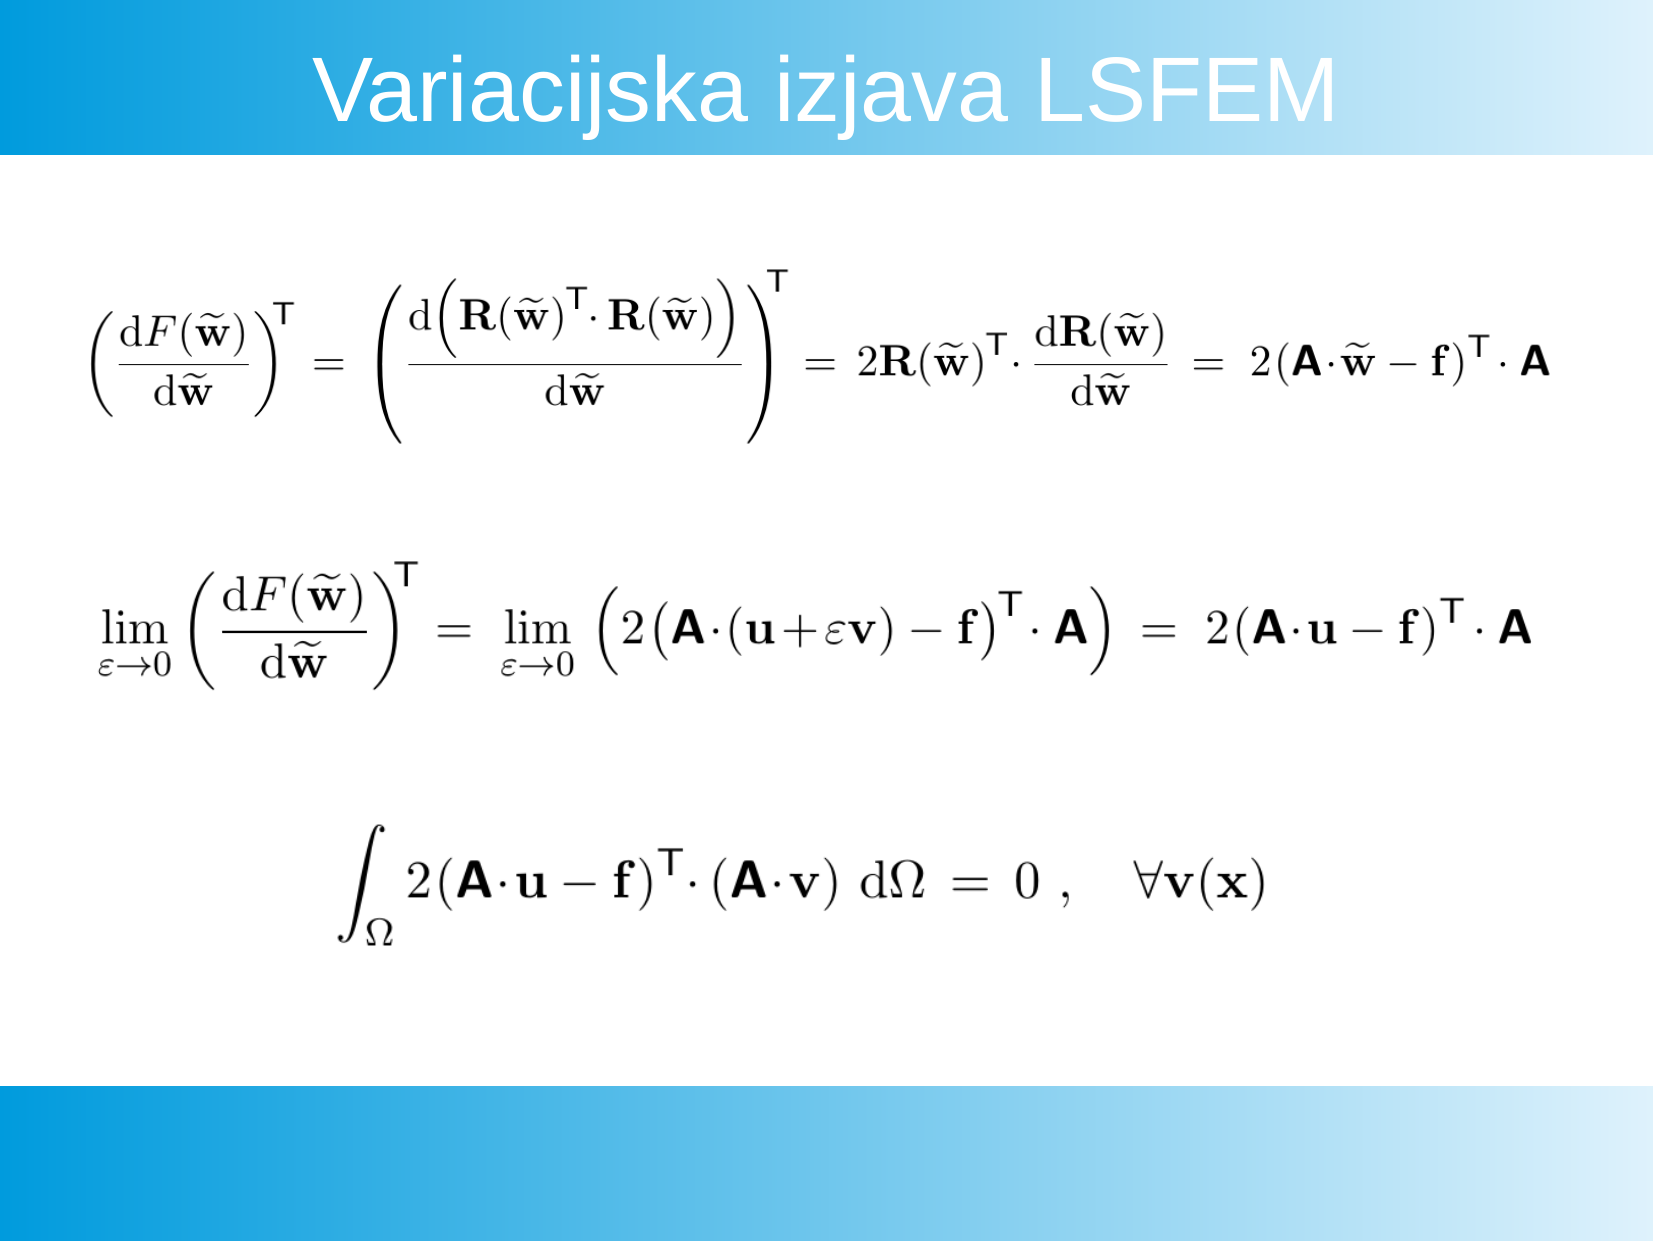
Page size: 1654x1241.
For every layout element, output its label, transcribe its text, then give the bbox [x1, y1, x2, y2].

title Variacijska izjava LSFEM [82, 37, 1571, 142]
picture [318, 805, 1288, 969]
picture [72, 258, 1571, 461]
picture [82, 543, 1548, 705]
